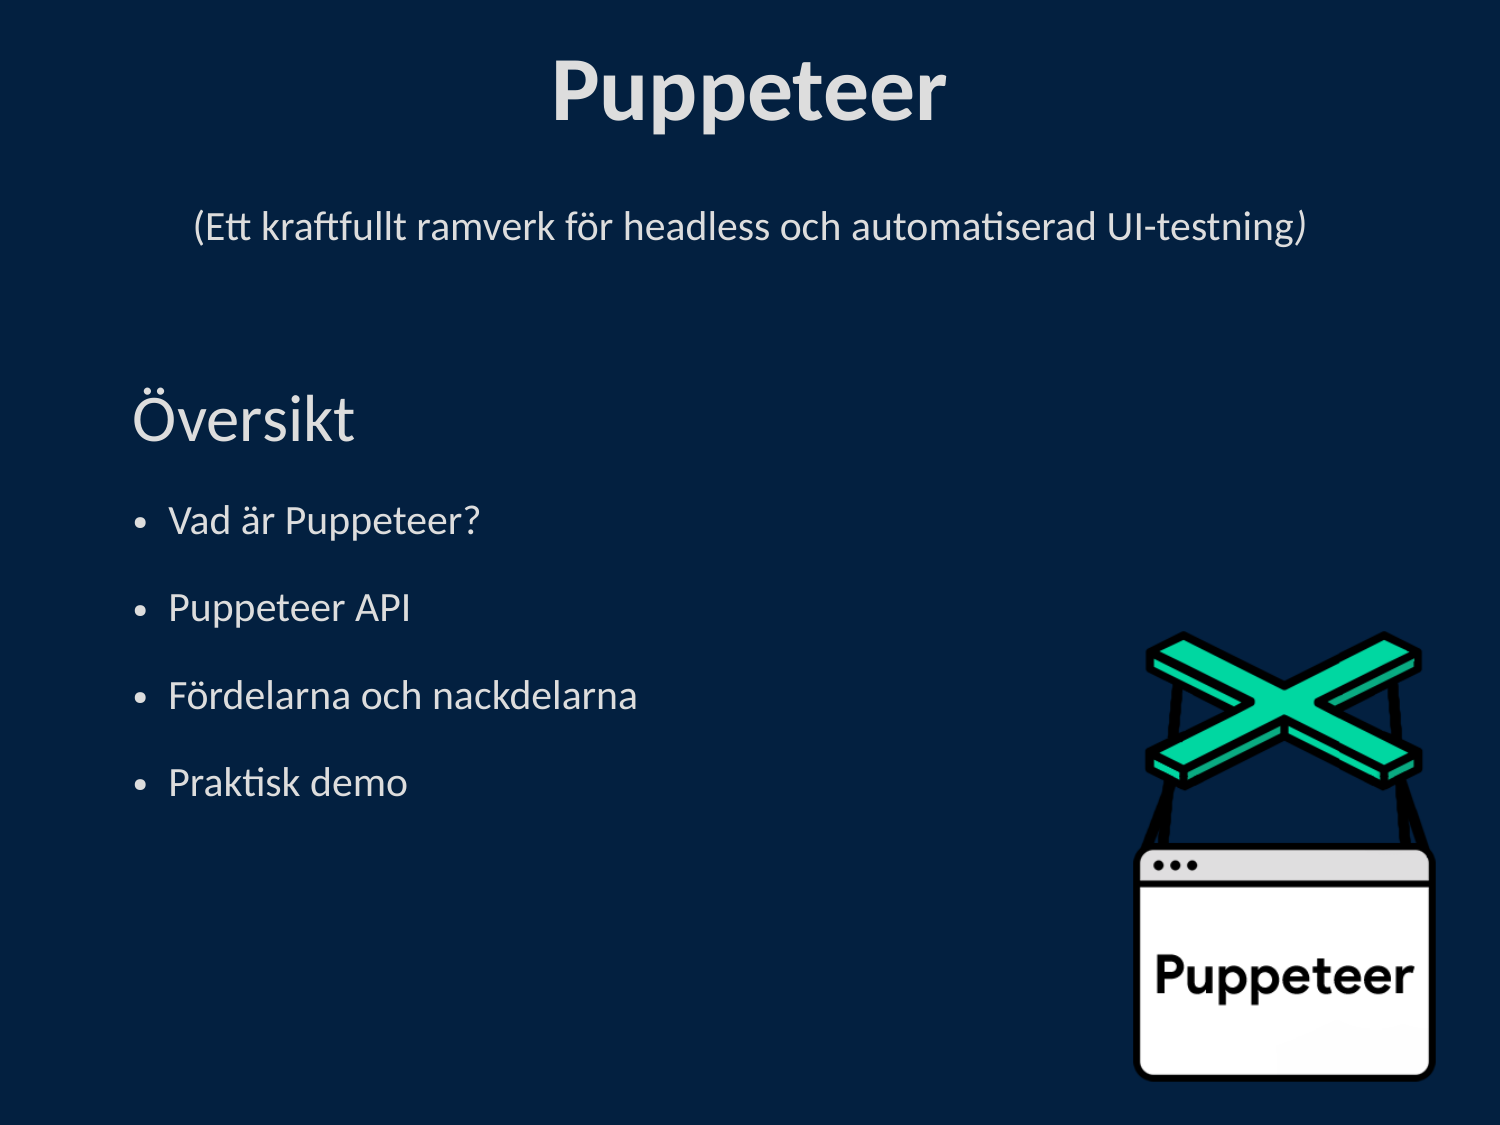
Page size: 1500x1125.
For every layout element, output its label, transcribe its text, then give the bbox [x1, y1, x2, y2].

text_box Översikt Vad är Puppeteer? Puppeteer API Fördelarna och nackdelarna Praktisk demo [118, 383, 1063, 916]
picture [1122, 620, 1447, 1093]
title Puppeteer (Ett kraftfullt ramverk för headless och automatiserad UI-testning) [75, 45, 1425, 233]
